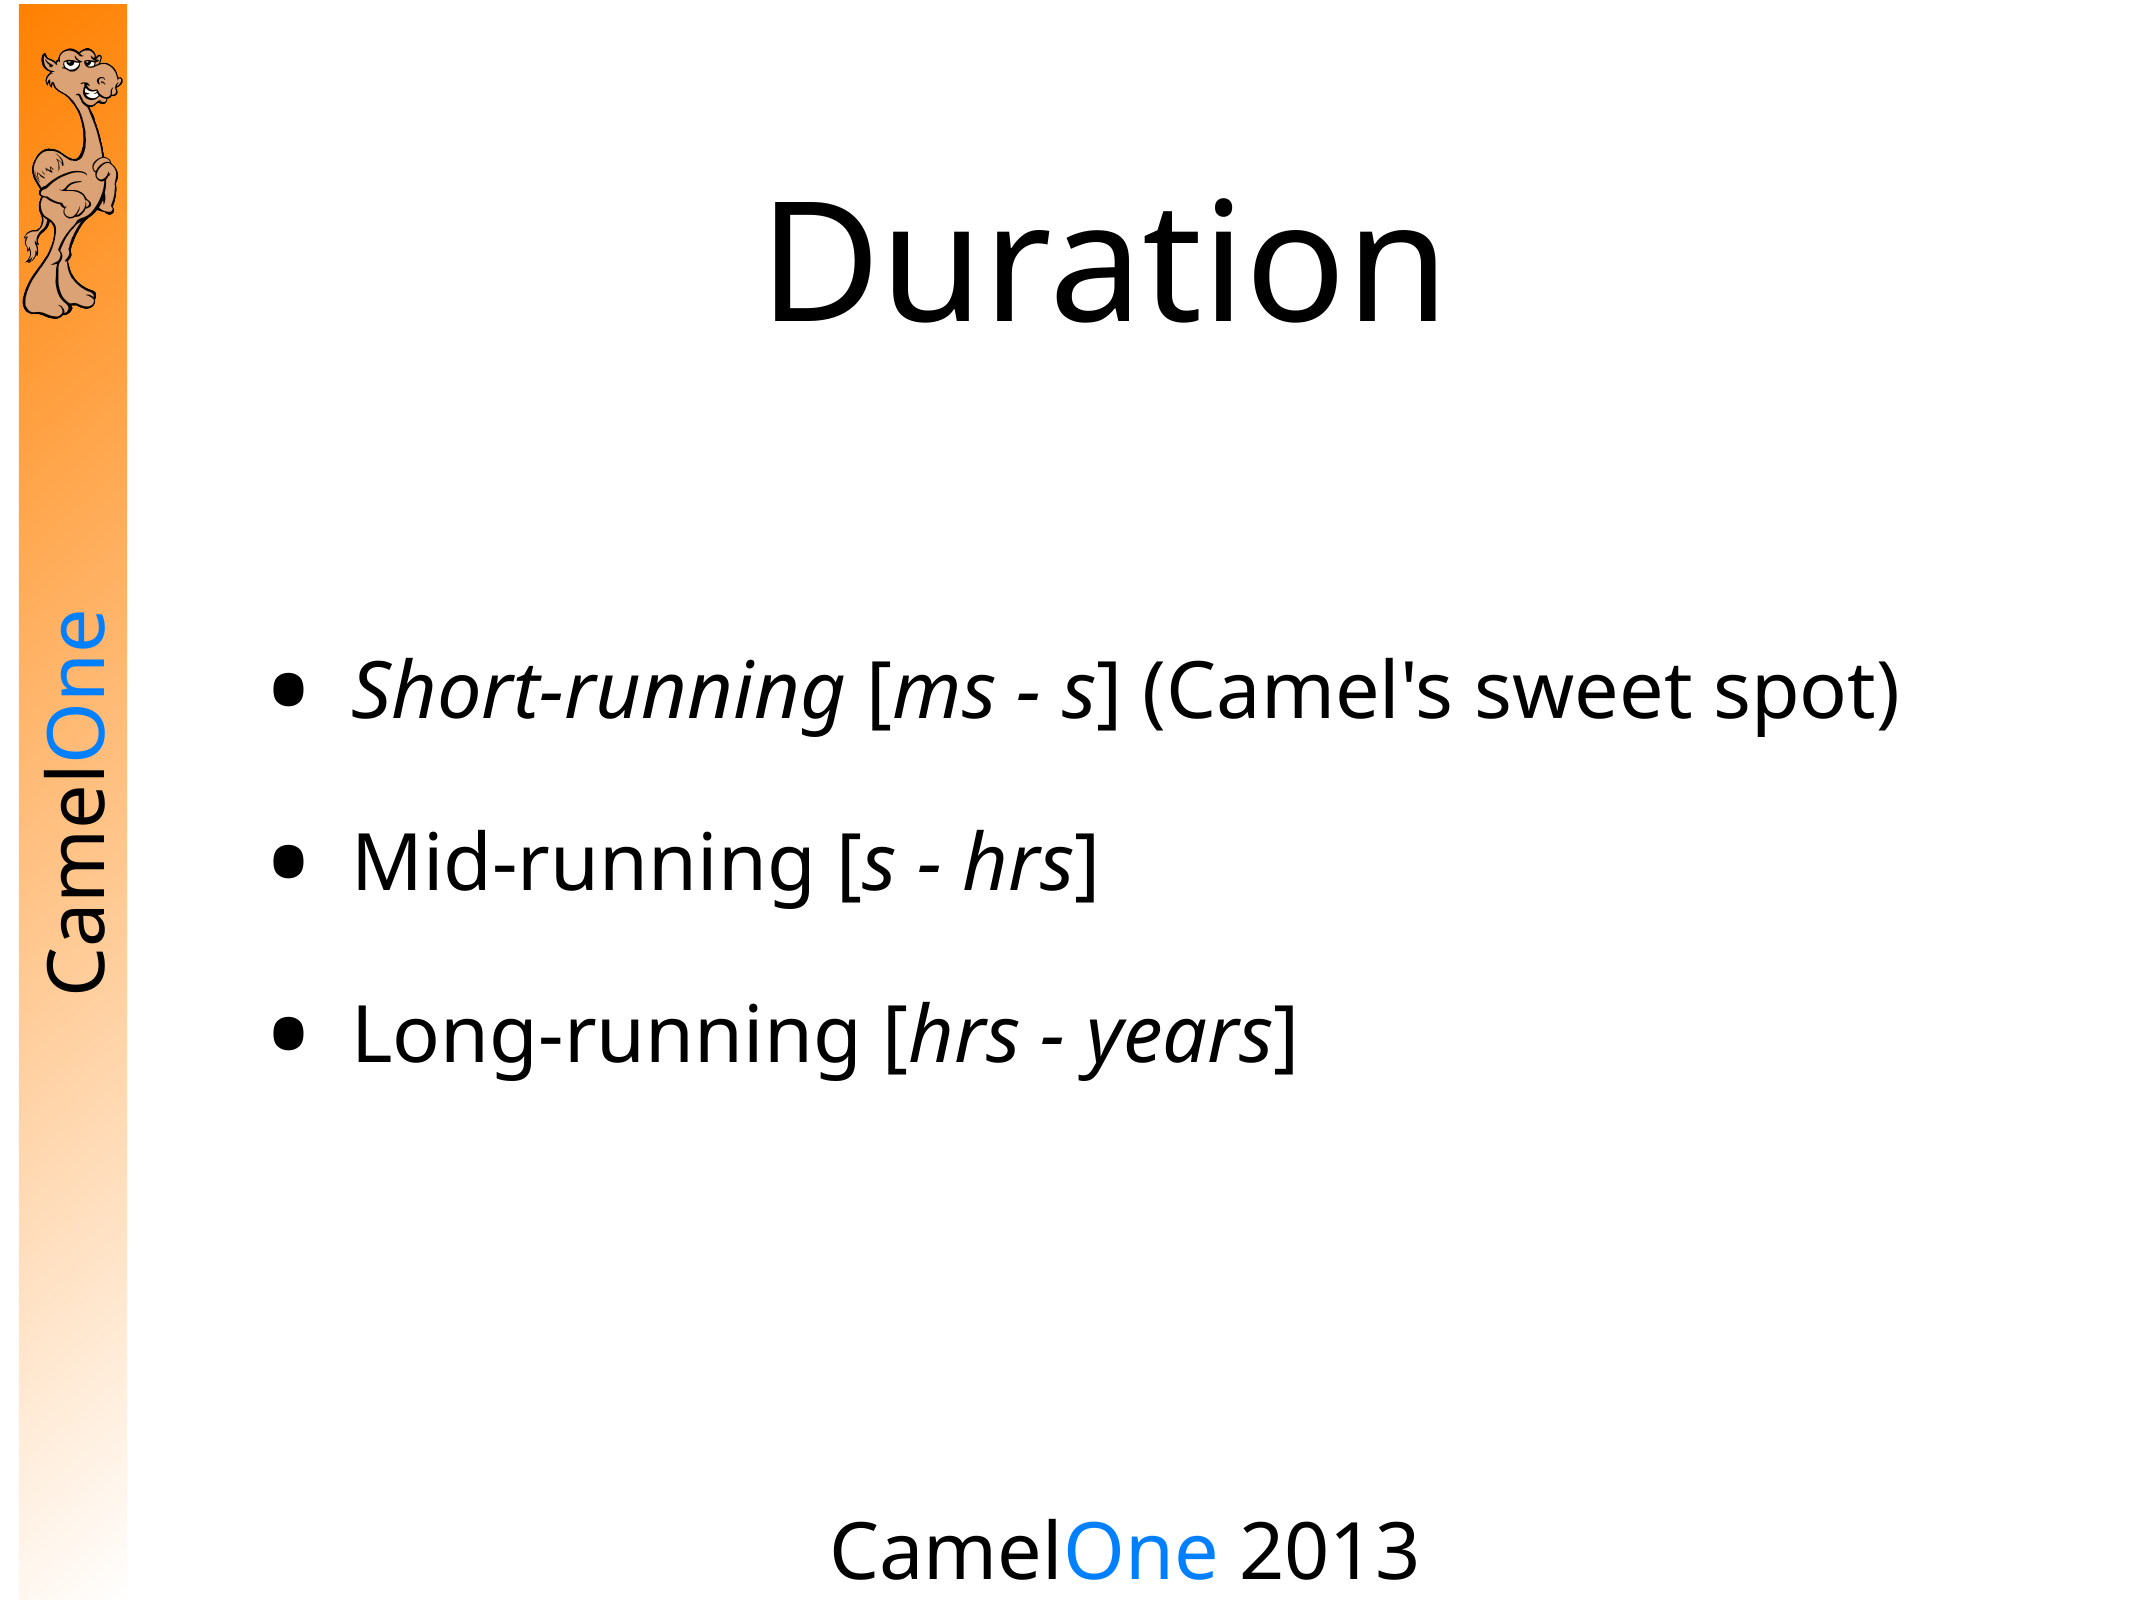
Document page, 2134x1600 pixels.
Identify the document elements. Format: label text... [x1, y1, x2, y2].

picture [22, 48, 123, 319]
title Duration [228, 146, 1981, 364]
title Q&A [18, 339, 128, 433]
list Short-running [ms - s] (Camel's sweet spot) Mid-running [s - hrs] Long-running [hrs - years] [228, 365, 1981, 1277]
